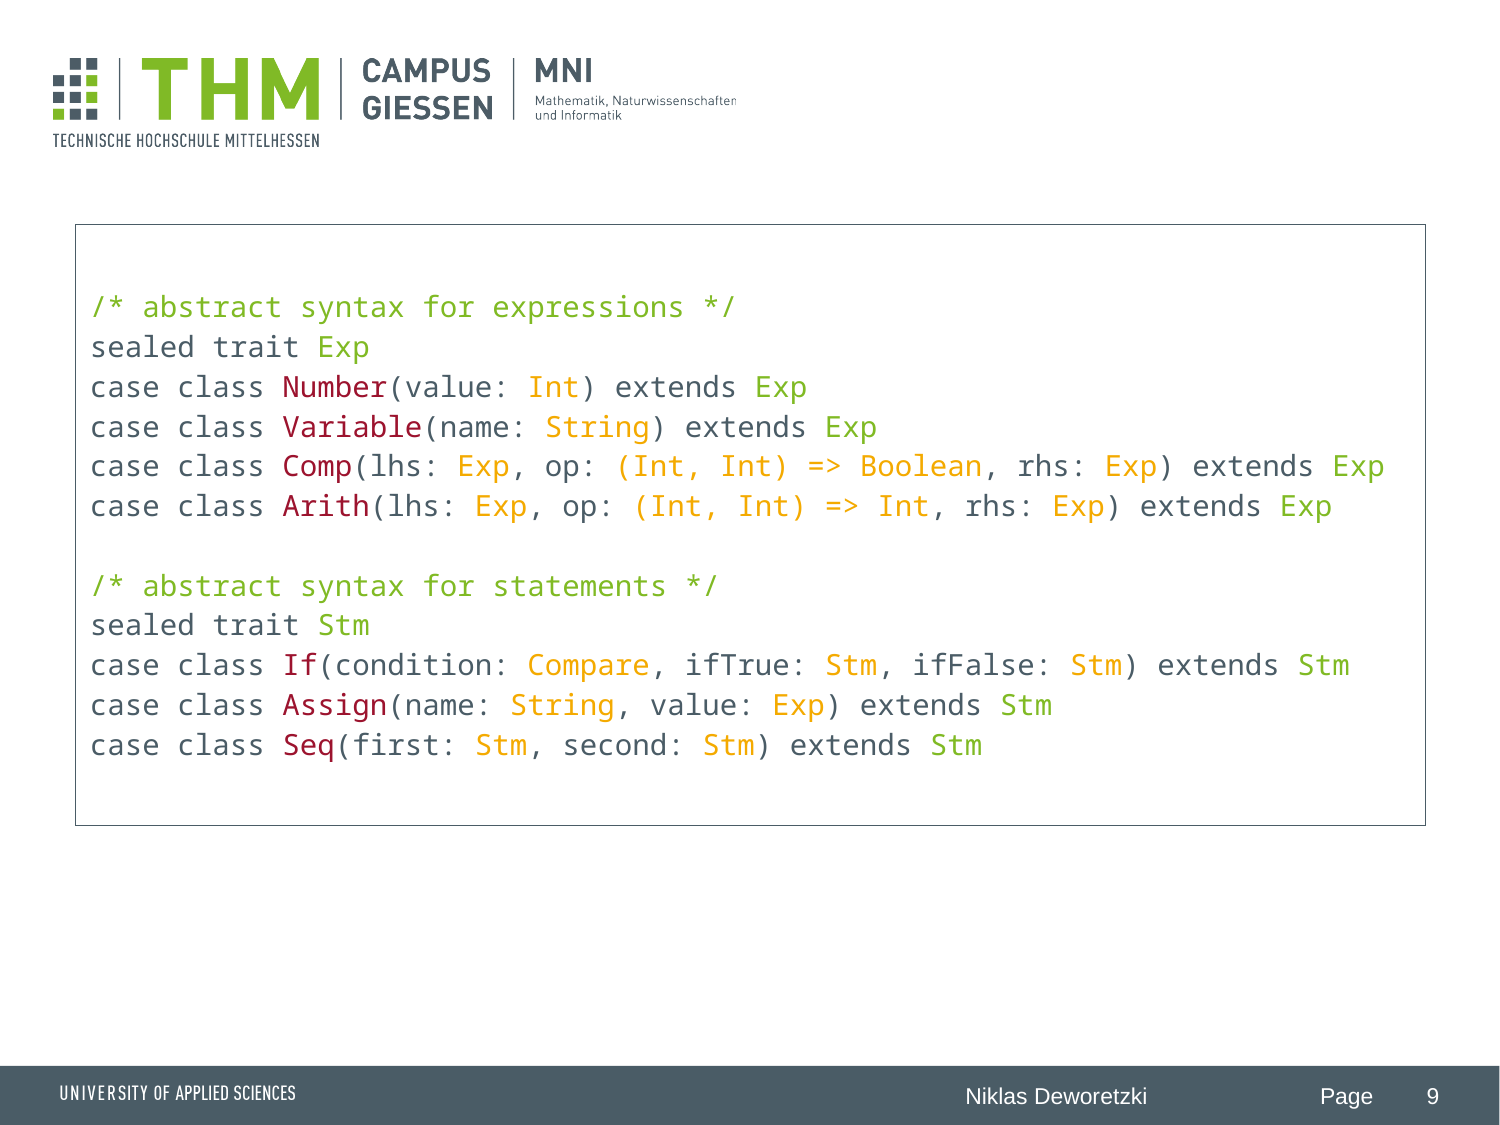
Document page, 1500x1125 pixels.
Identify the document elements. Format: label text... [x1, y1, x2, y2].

slide_number <number> [1376, 1073, 1455, 1118]
text_box /* abstract syntax for expressions */ sealed trait Exp case class Number(value: Int) extends Exp case class Variable(name: String) extends Exp case class Comp(lhs: Exp, op: (Int, Int) => Boolean, rhs: Exp) extends Exp case class Arith(lhs: Exp, op: (Int, Int) => Int, rhs: Exp) extends Exp /* abstract syntax for statements */ sealed trait Stm case class If(condition: Compare, ifTrue: Stm, ifFalse: Stm) extends Stm case class Assign(name: String, value: Exp) extends Stm case class Seq(first: Stm, second: Stm) extends Stm [75, 224, 1426, 826]
picture [59, 1082, 296, 1104]
picture [53, 58, 736, 147]
